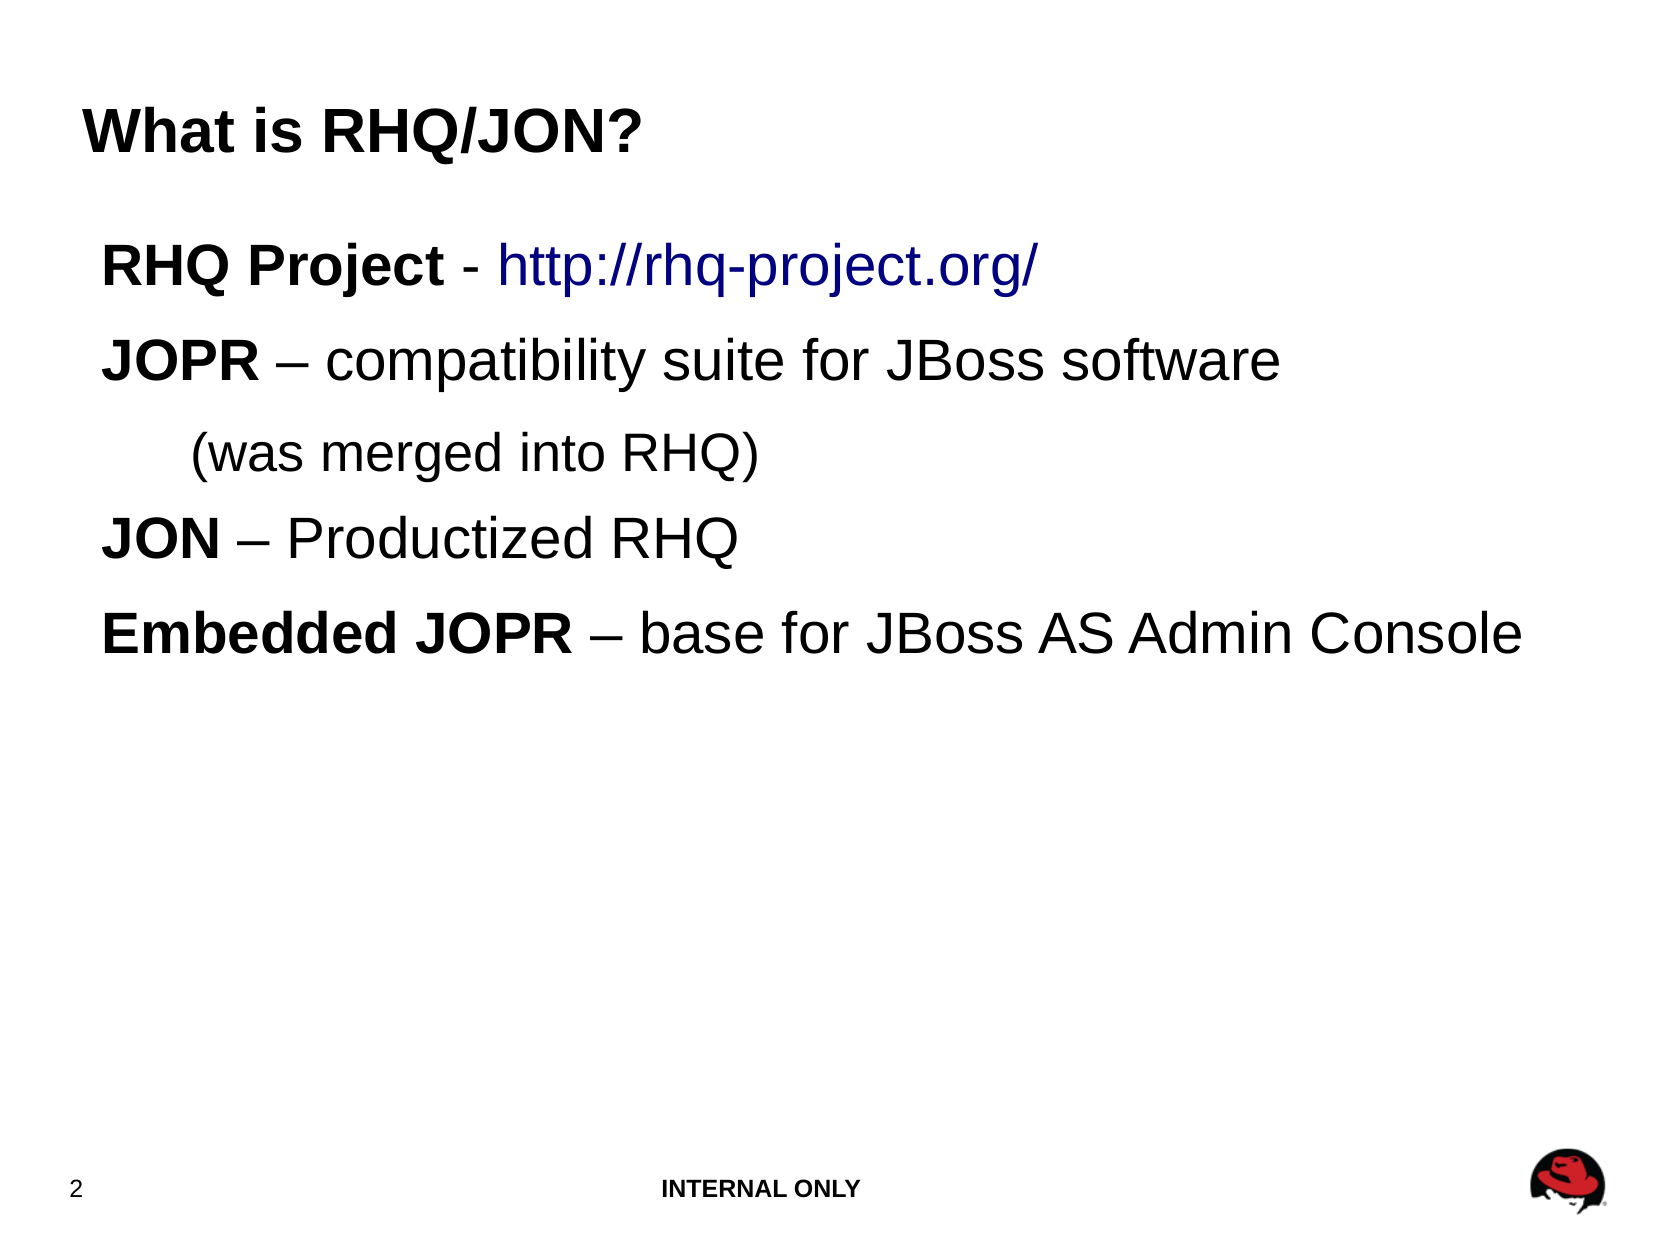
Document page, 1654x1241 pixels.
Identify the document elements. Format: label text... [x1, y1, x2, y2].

title What is RHQ/JON? [82, 37, 1571, 226]
picture [1529, 1146, 1613, 1224]
list RHQ Project - http://rhq-project.org/ JOPR – compatibility suite for JBoss software (was merged into RHQ) JON – Productized RHQ Embedded JOPR – base for JBoss AS Admin Console [86, 232, 1576, 1027]
